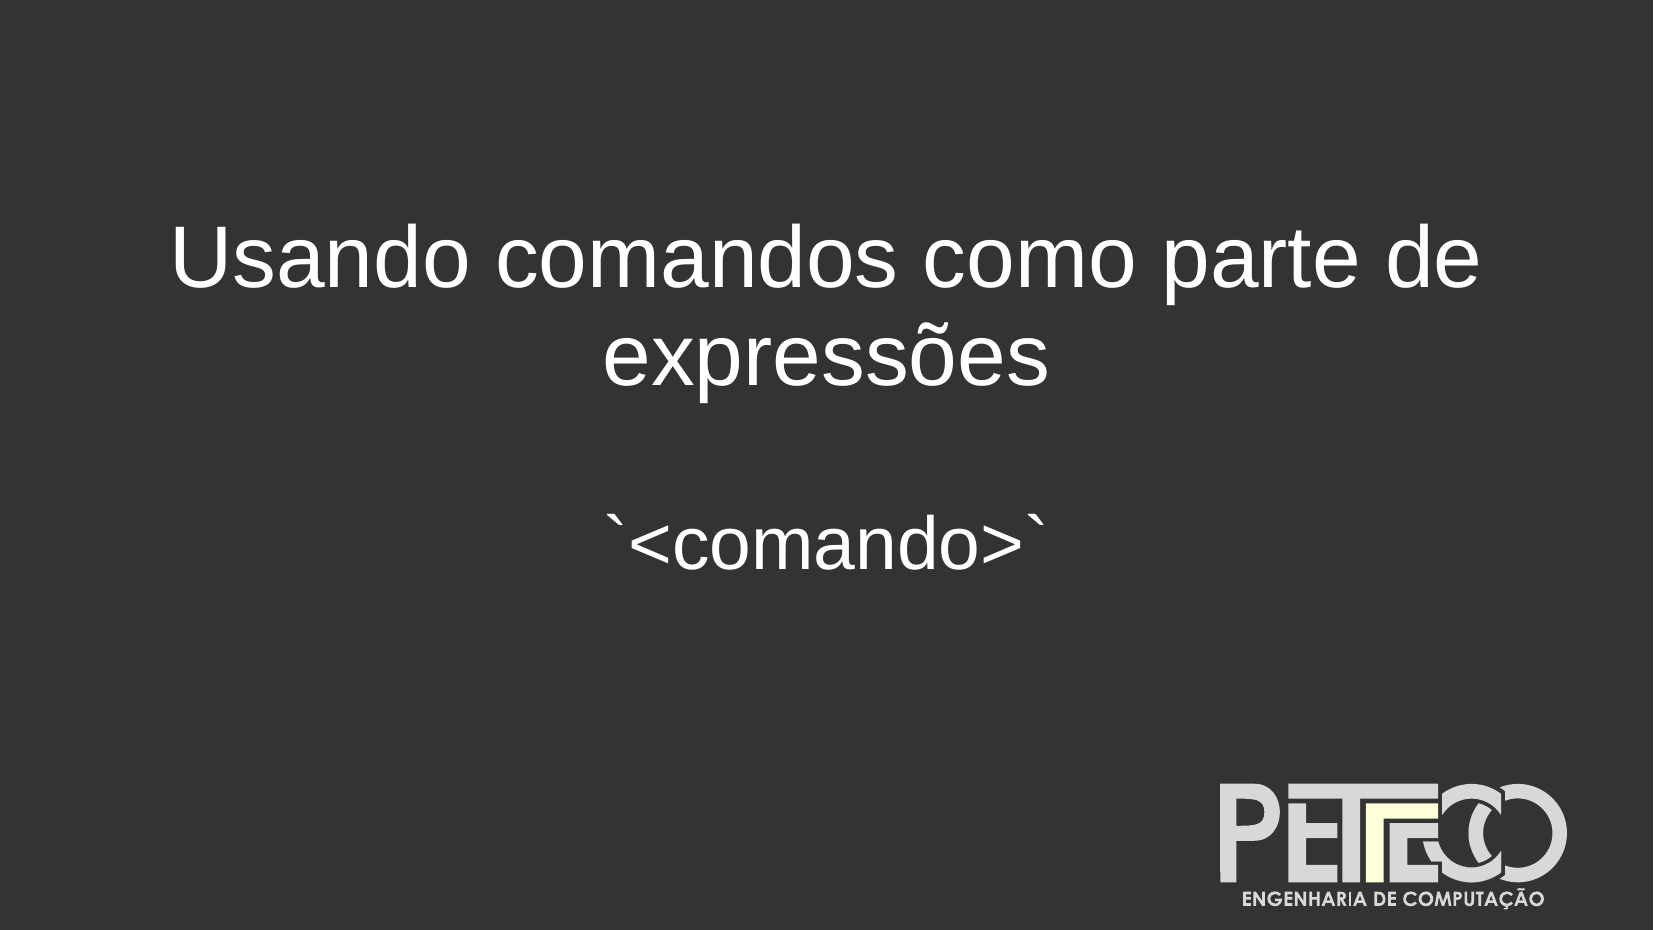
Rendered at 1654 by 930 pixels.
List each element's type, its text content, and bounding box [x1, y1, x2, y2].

subtitle Usando comandos como parte de expressões `<comando>` [82, 37, 1571, 757]
